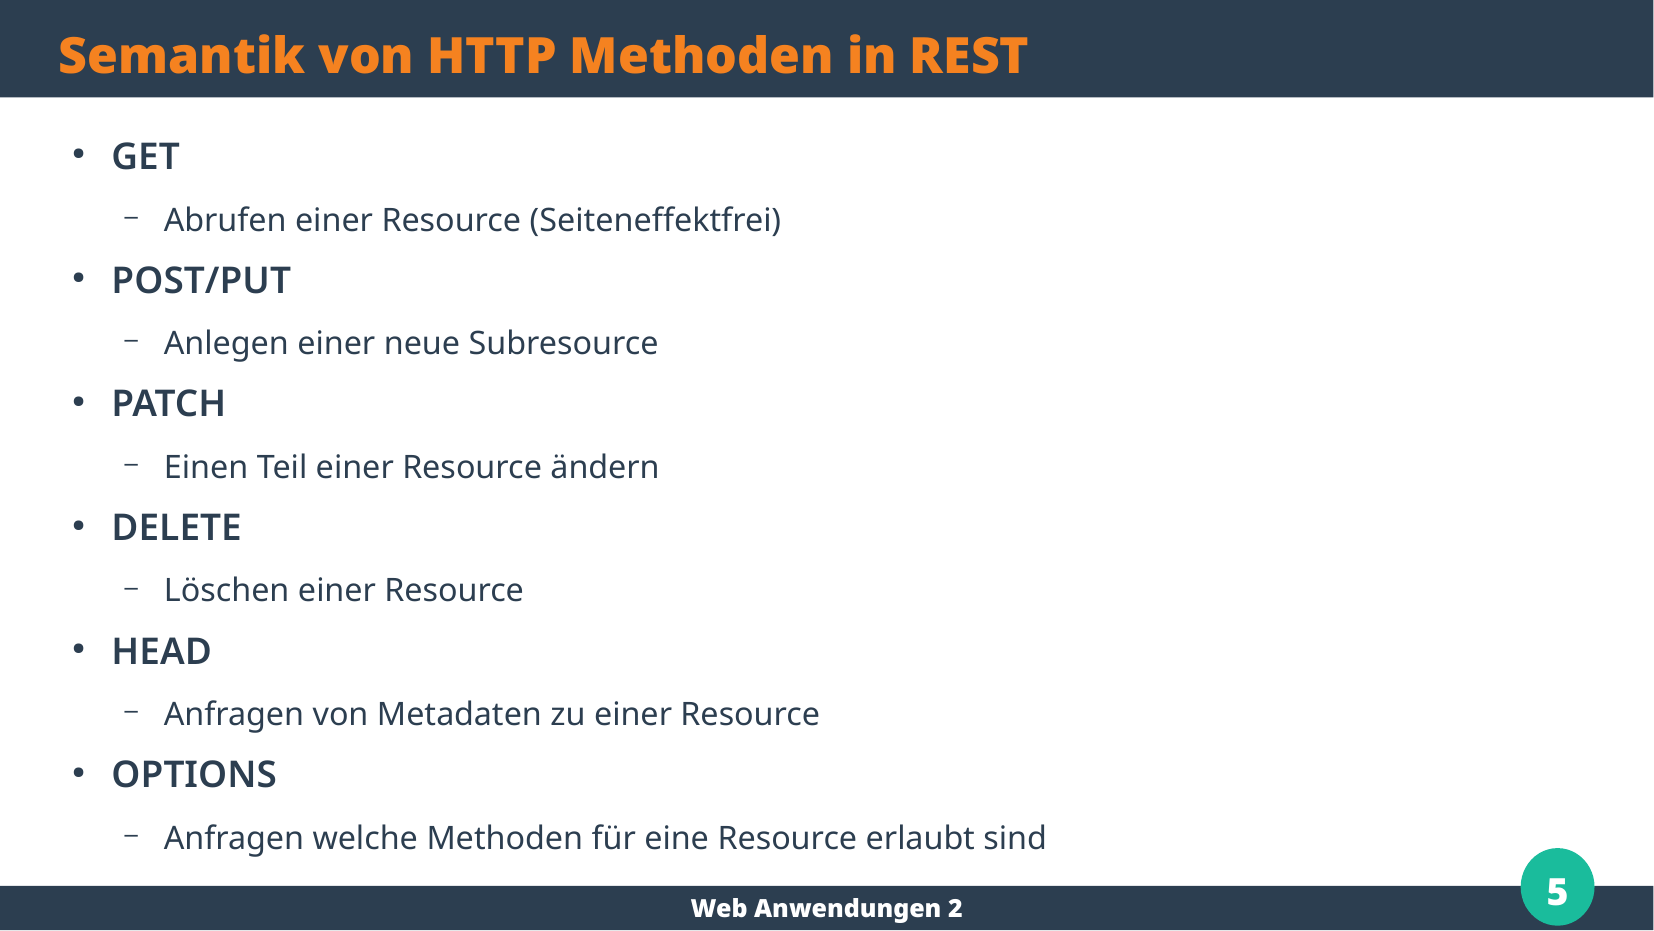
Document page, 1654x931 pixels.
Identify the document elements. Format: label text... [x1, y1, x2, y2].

list GET Abrufen einer Resource (Seiteneffektfrei) POST/PUT Anlegen einer neue Subresource PATCH Einen Teil einer Resource ändern DELETE Löschen einer Resource HEAD Anfragen von Metadaten zu einer Resource OPTIONS Anfragen welche Methoden für eine Resource erlaubt sind [59, 129, 1595, 864]
title Semantik von HTTP Methoden in REST [59, 8, 1595, 89]
